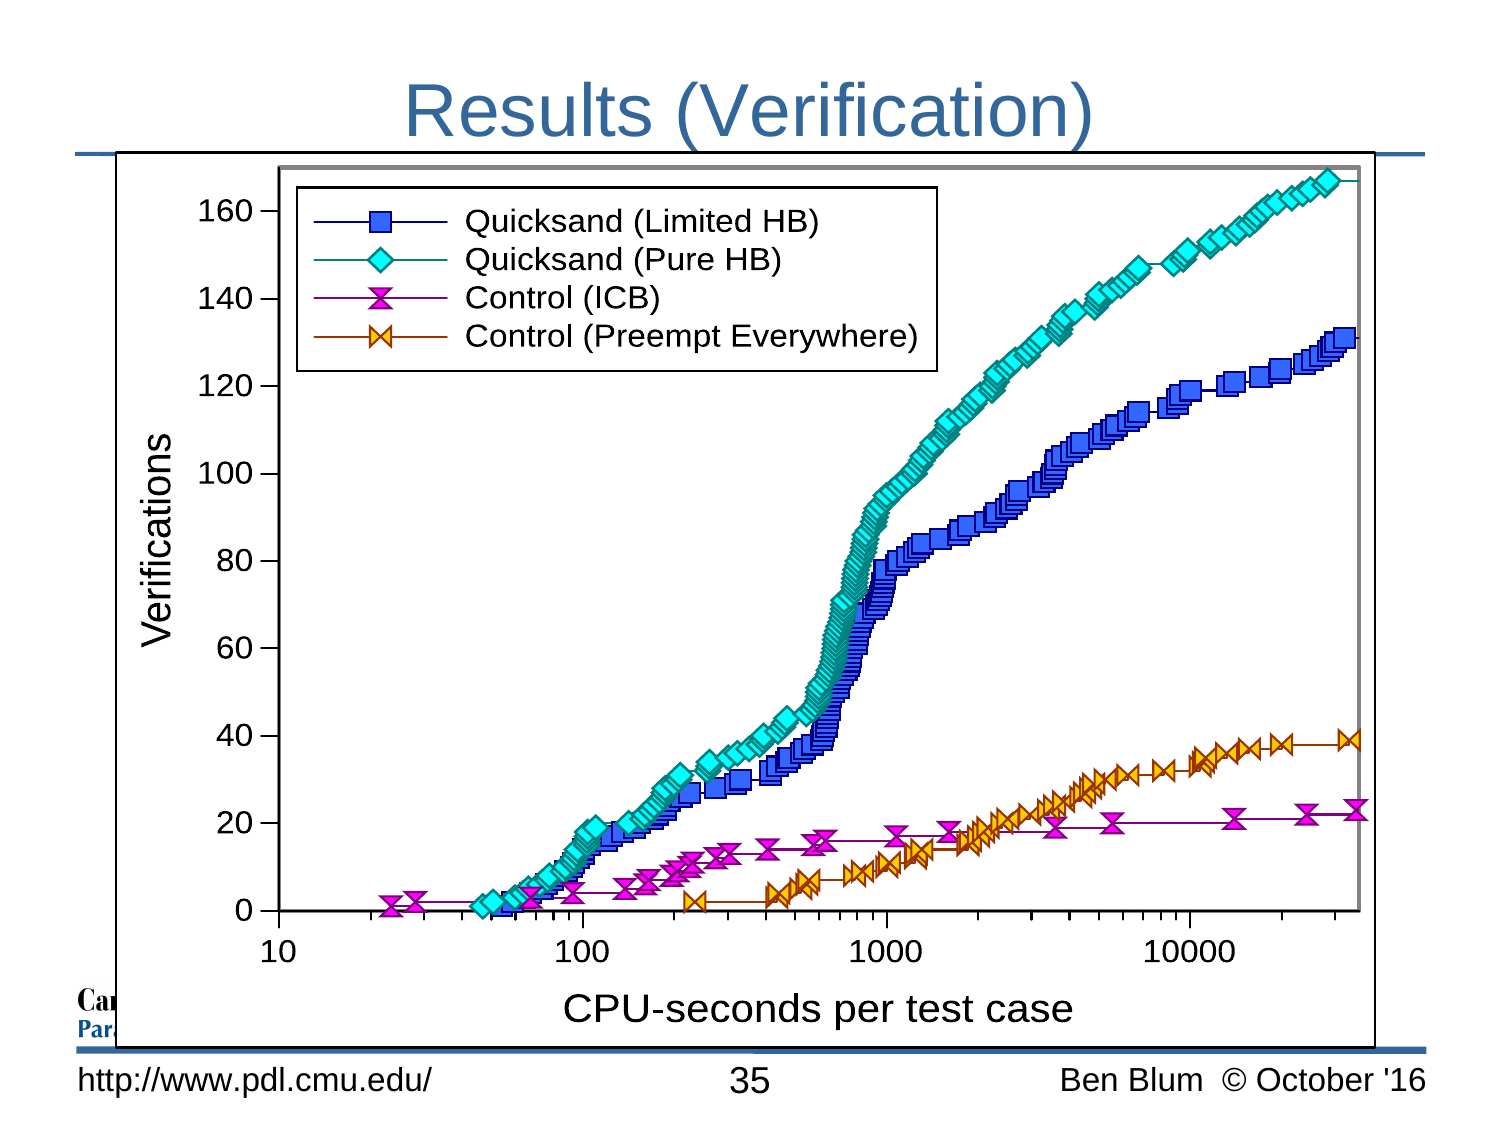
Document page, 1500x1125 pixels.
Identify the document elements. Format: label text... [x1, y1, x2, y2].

title Results (Verification) [112, 49, 1388, 163]
picture [77, 979, 112, 1044]
list Do we find the same bugs faster? [112, 181, 1426, 1057]
picture [113, 149, 1378, 1051]
